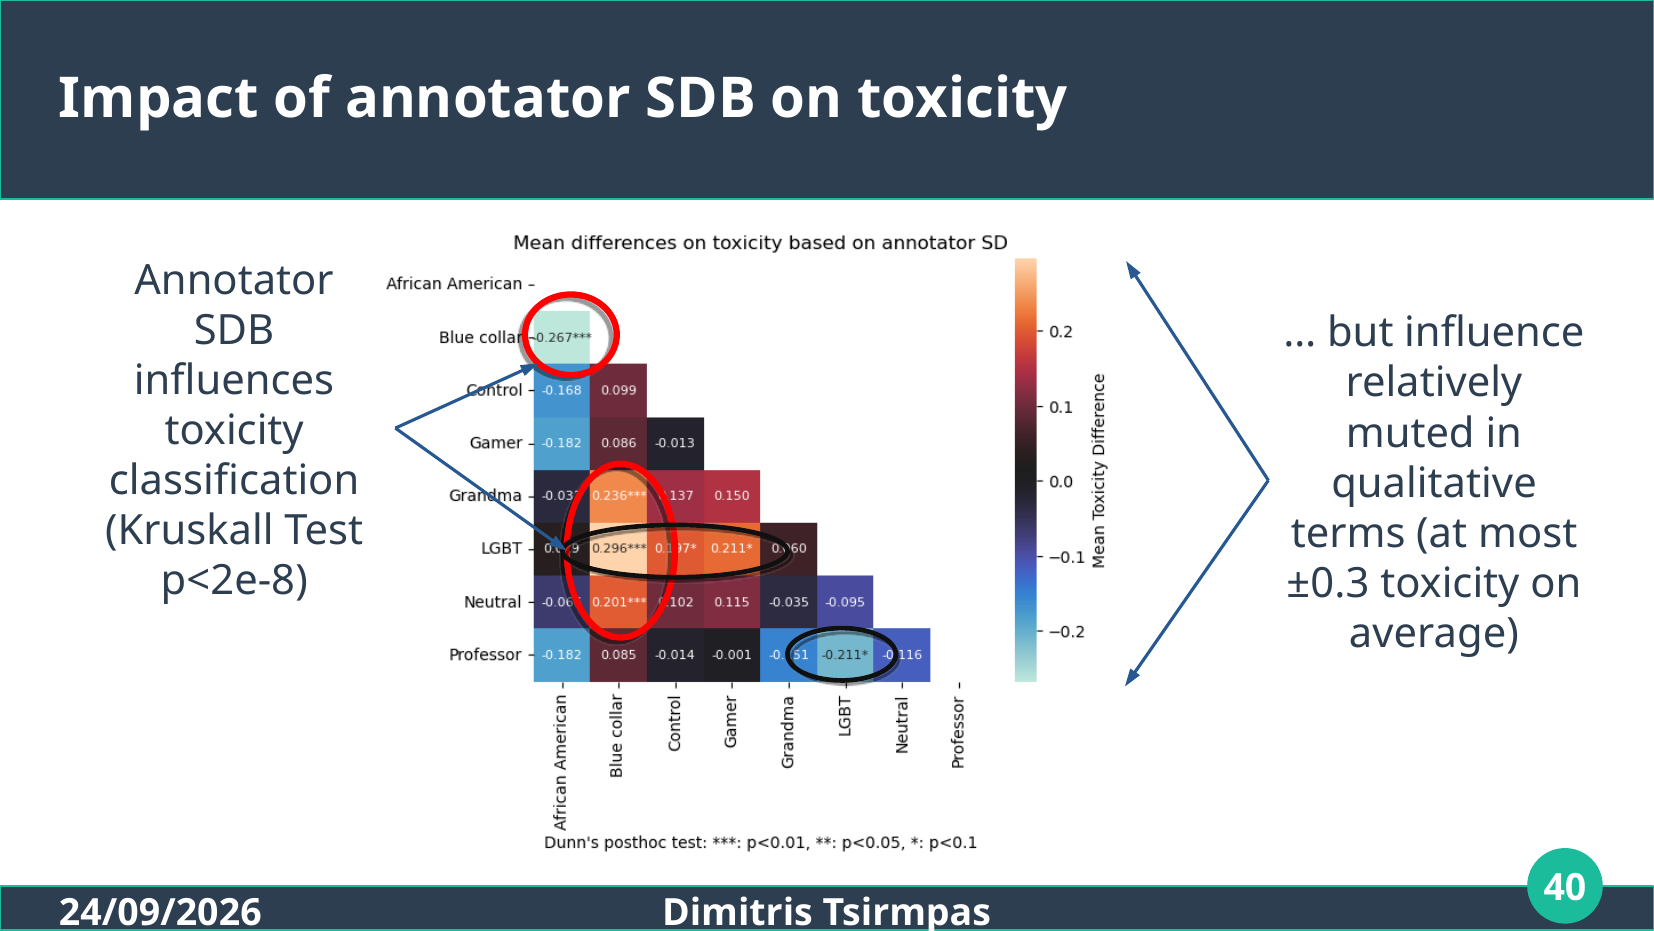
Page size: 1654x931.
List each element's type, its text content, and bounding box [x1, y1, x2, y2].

picture [677, 528, 785, 574]
picture [570, 528, 671, 574]
text_box Annotator SDB influences toxicity classification (Kruskall Test p<2e-8) [90, 245, 396, 611]
text_box … but influence relatively muted in qualitative terms (at most ±0.3 toxicity on average) [1268, 297, 1613, 663]
picture [375, 224, 1119, 863]
picture [571, 467, 668, 537]
picture [571, 566, 667, 634]
title Impact of annotator SDB on toxicity [59, 37, 1595, 155]
picture [529, 298, 613, 371]
